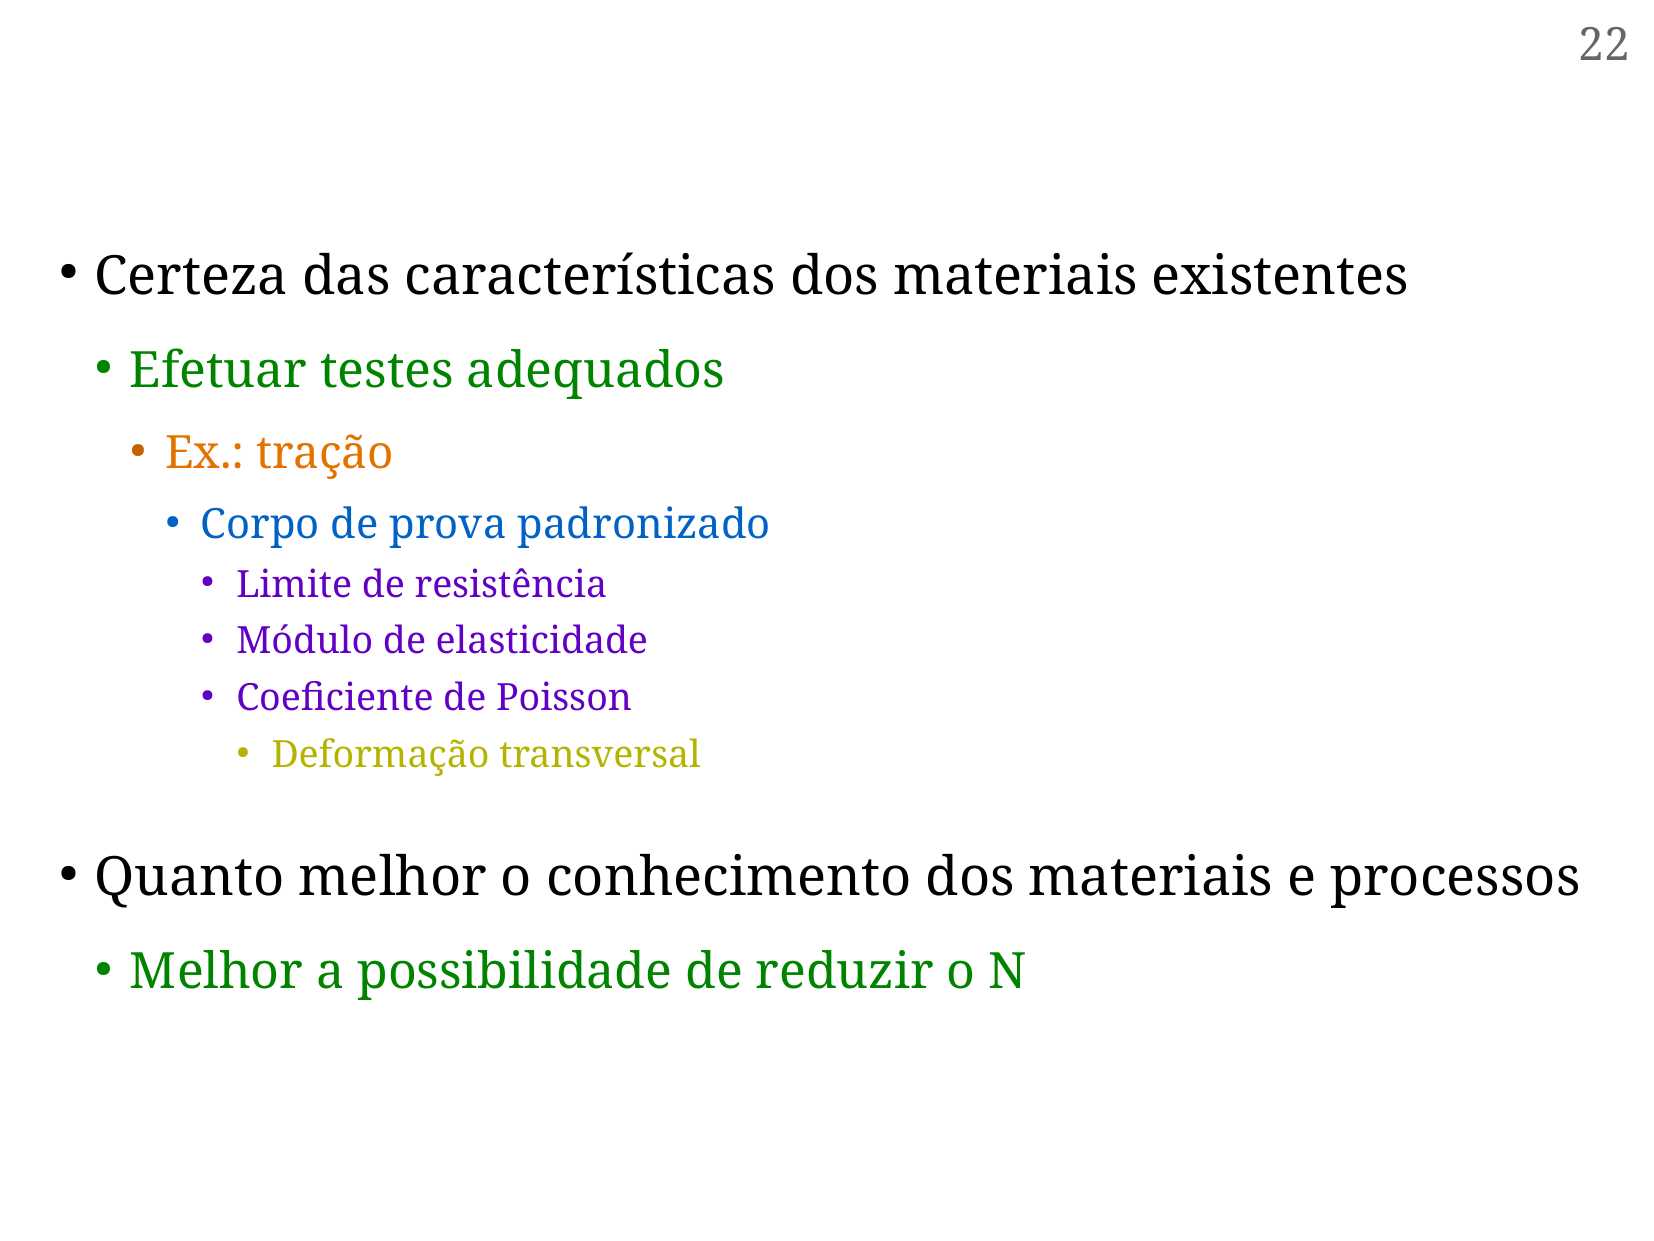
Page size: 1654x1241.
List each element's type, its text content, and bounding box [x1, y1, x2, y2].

list Certeza das características dos materiais existentes Efetuar testes adequados Ex.: tração Corpo de prova padronizado Limite de resistência Módulo de elasticidade Coeficiente de Poisson Deformação transversal Quanto melhor o conhecimento dos materiais e processos Melhor a possibilidade de reduzir o N [59, 236, 1595, 1211]
